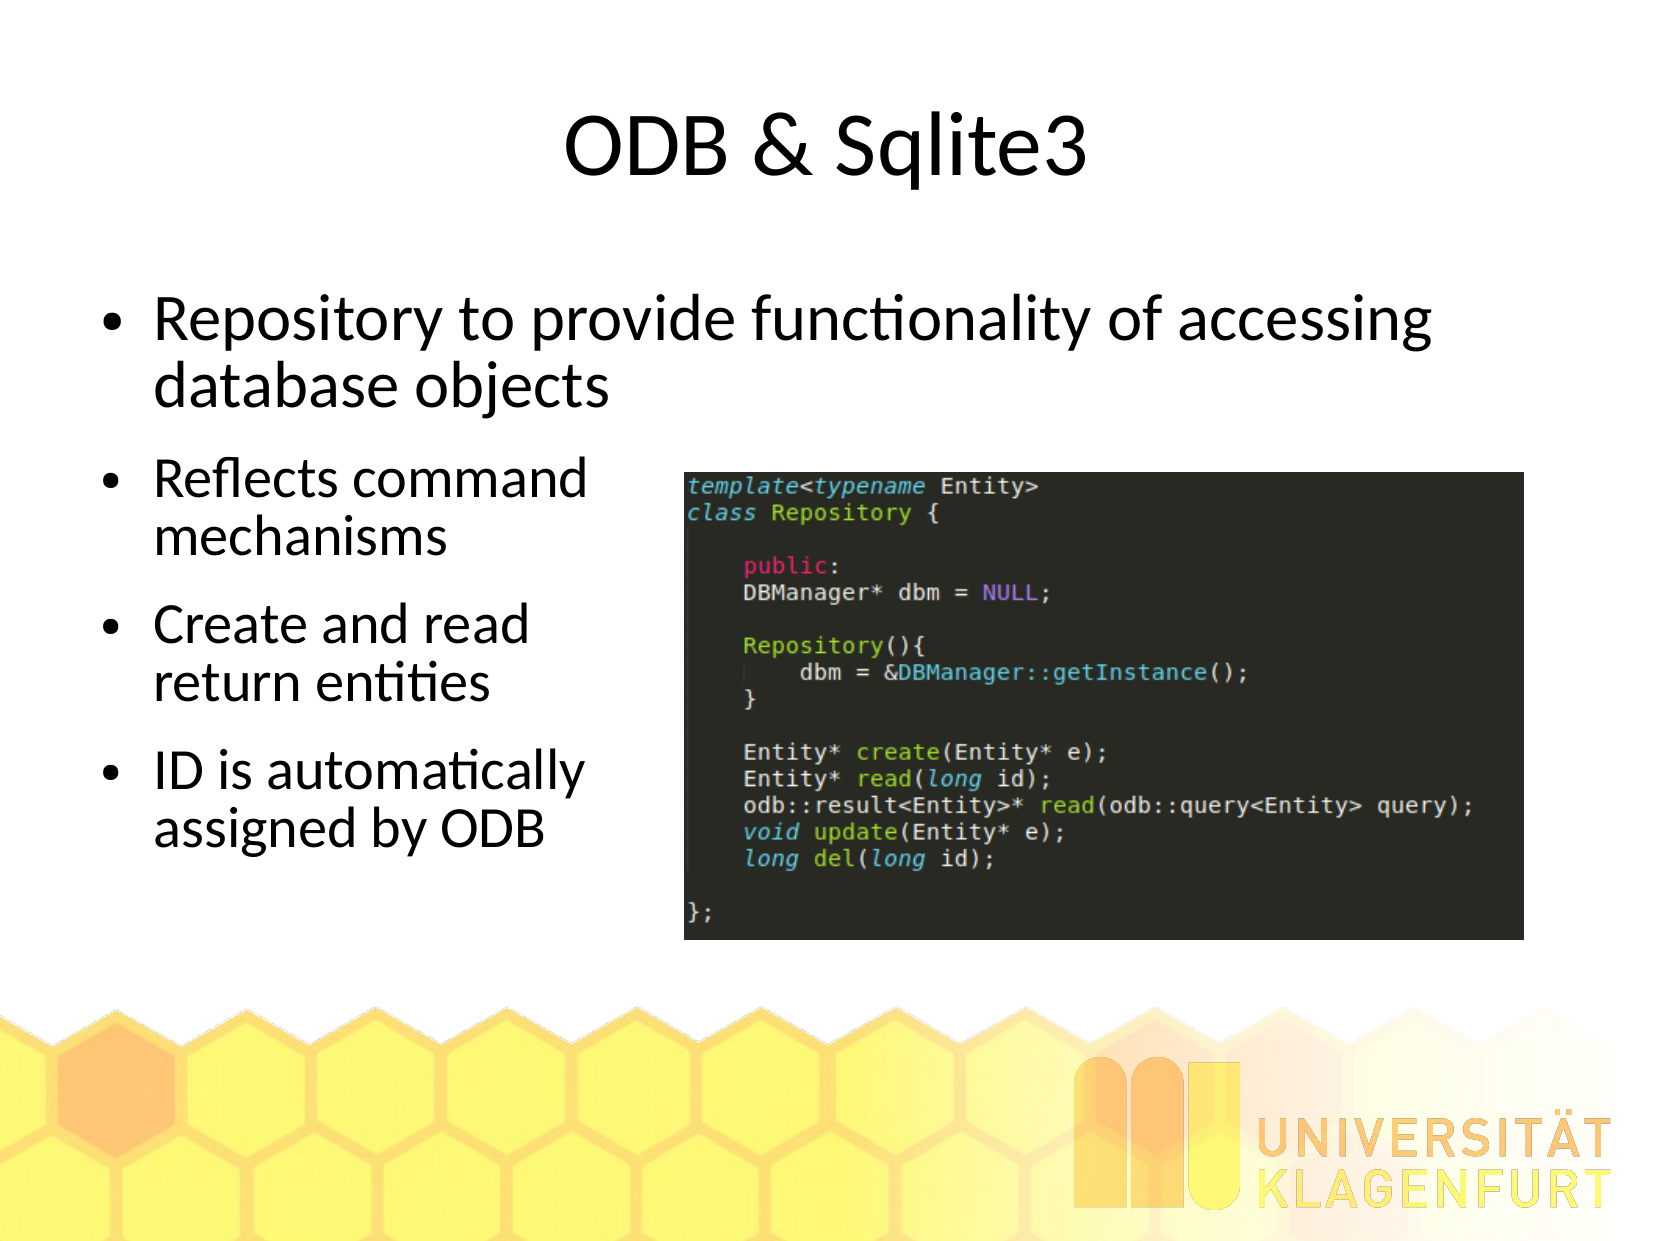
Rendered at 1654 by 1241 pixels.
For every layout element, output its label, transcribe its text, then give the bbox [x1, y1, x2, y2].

picture [0, 1003, 1611, 1241]
title ODB & Sqlite3 [82, 49, 1571, 257]
picture [684, 472, 1524, 940]
list Repository to provide functionality of accessing database objects Reflects command mechanisms Create and read return entities ID is automatically assigned by ODB [82, 290, 1571, 1010]
